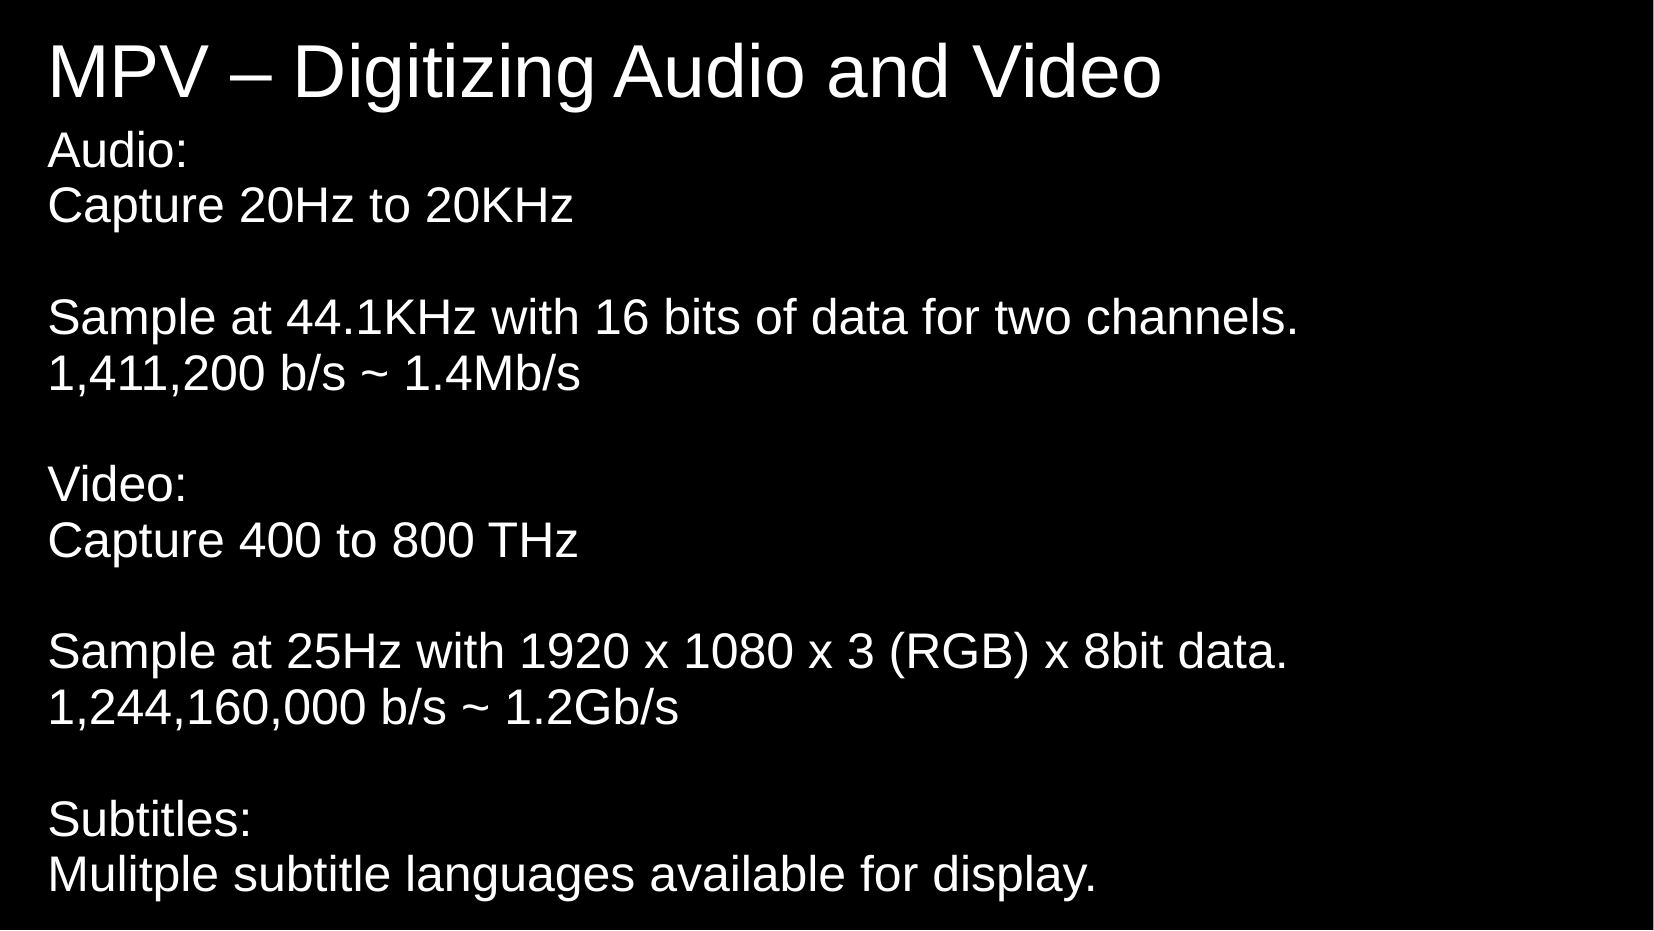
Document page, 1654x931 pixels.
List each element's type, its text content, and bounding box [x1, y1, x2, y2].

subtitle Audio: Capture 20Hz to 20KHz Sample at 44.1KHz with 16 bits of data for two channels. 1,411,200 b/s ~ 1.4Mb/s Video: Capture 400 to 800 THz Sample at 25Hz with 1920 x 1080 x 3 (RGB) x 8bit data. 1,244,160,000 b/s ~ 1.2Gb/s Subtitles: Mulitple subtitle languages available for display. [47, 122, 1536, 903]
title MPV – Digitizing Audio and Video [47, 29, 1630, 114]
